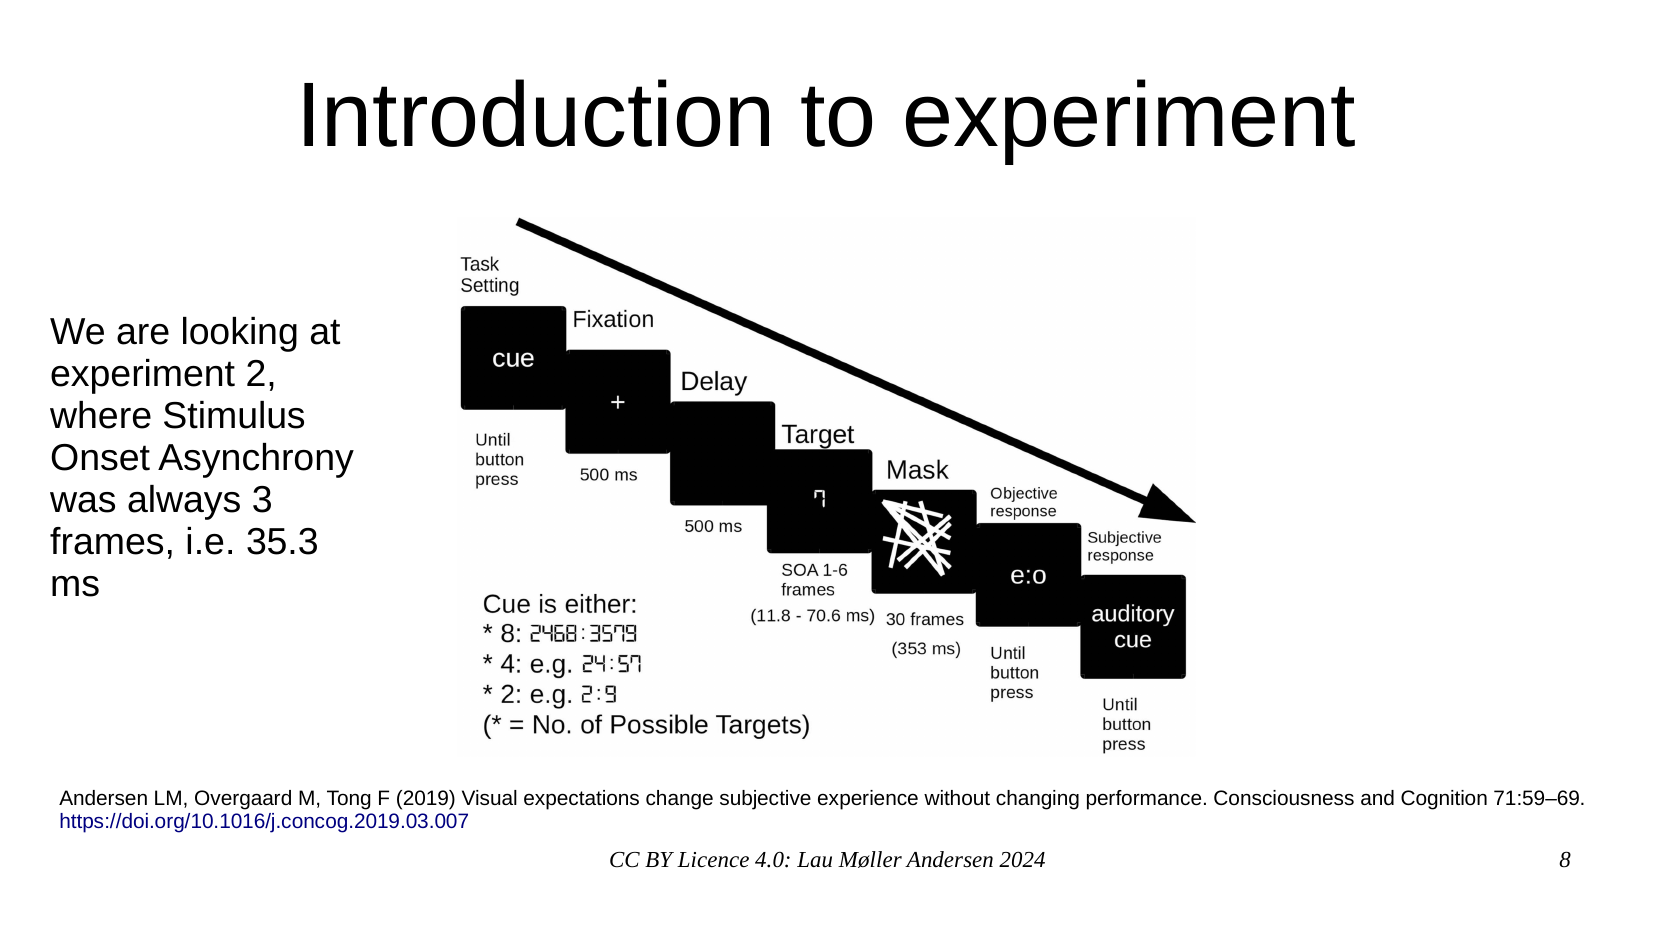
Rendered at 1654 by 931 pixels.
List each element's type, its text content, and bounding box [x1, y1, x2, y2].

text_box We are looking at experiment 2, where Stimulus Onset Asynchrony was always 3 frames, i.e. 35.3 ms [35, 302, 390, 780]
text_box Andersen LM, Overgaard M, Tong F (2019) Visual expectations change subjective experience without changing performance. Consciousness and Cognition 71:59–69. https://doi.org/10.1016/j.concog.2019.03.007 [44, 779, 1607, 841]
picture [457, 217, 1196, 758]
title Introduction to experiment [82, 37, 1571, 193]
